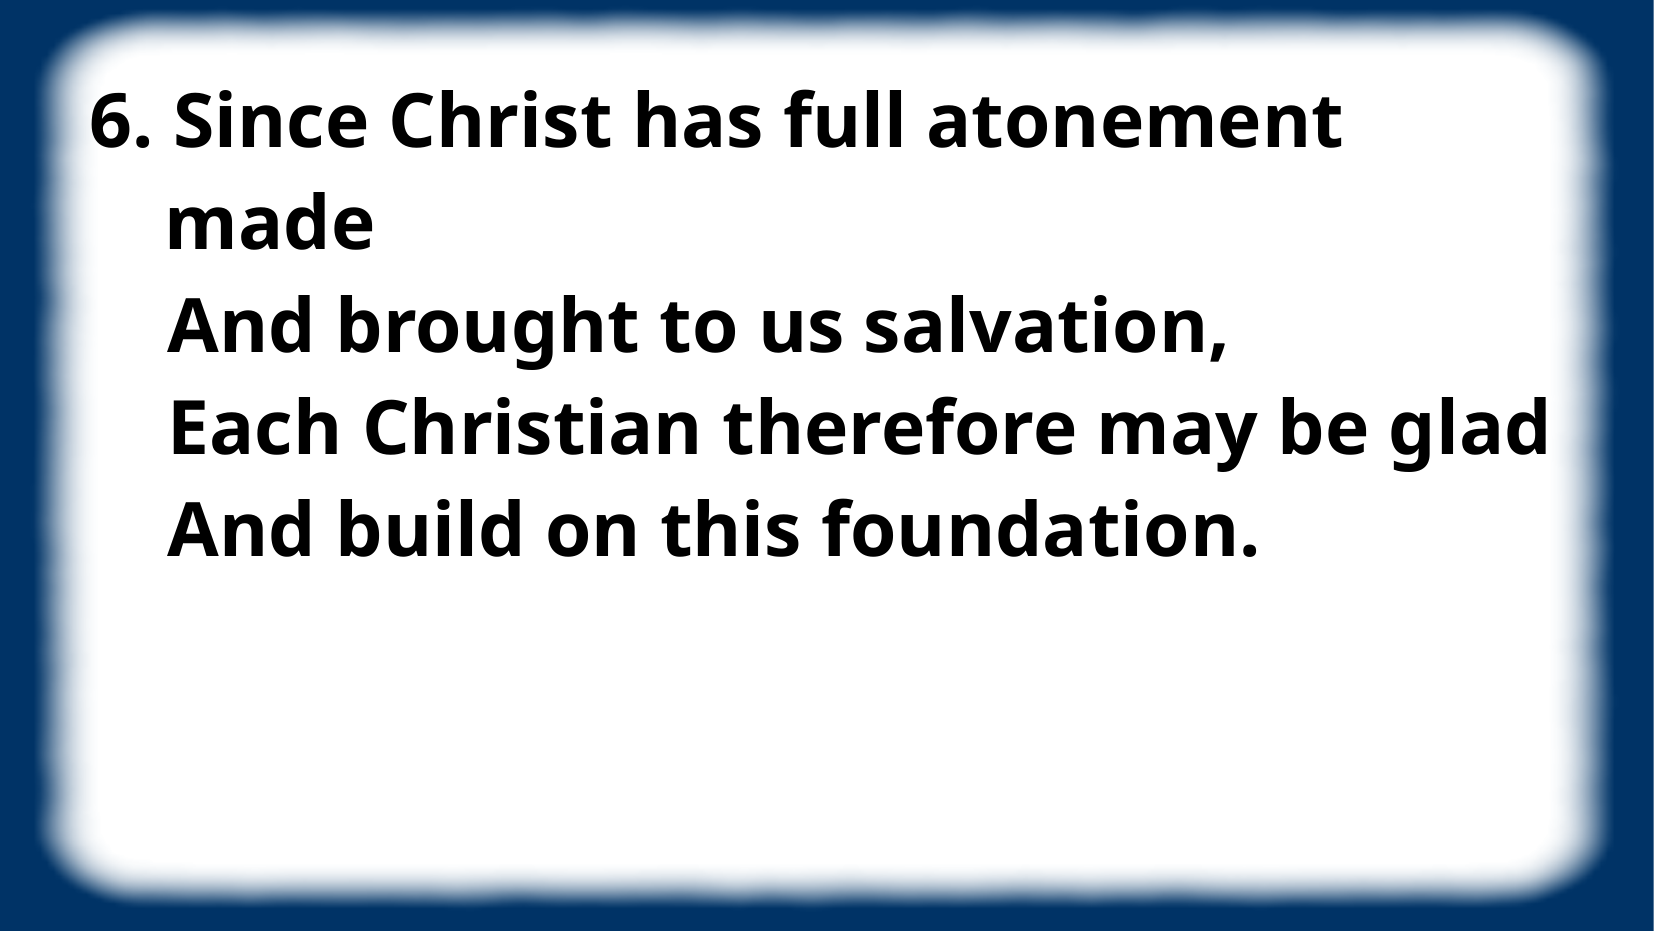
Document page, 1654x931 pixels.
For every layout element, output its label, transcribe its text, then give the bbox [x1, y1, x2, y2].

text_box 6. Since Christ has full atonement made And brought to us salvation, Each Christian therefore may be glad And build on this foundation. [75, 60, 1576, 475]
picture [0, 0, 1654, 931]
